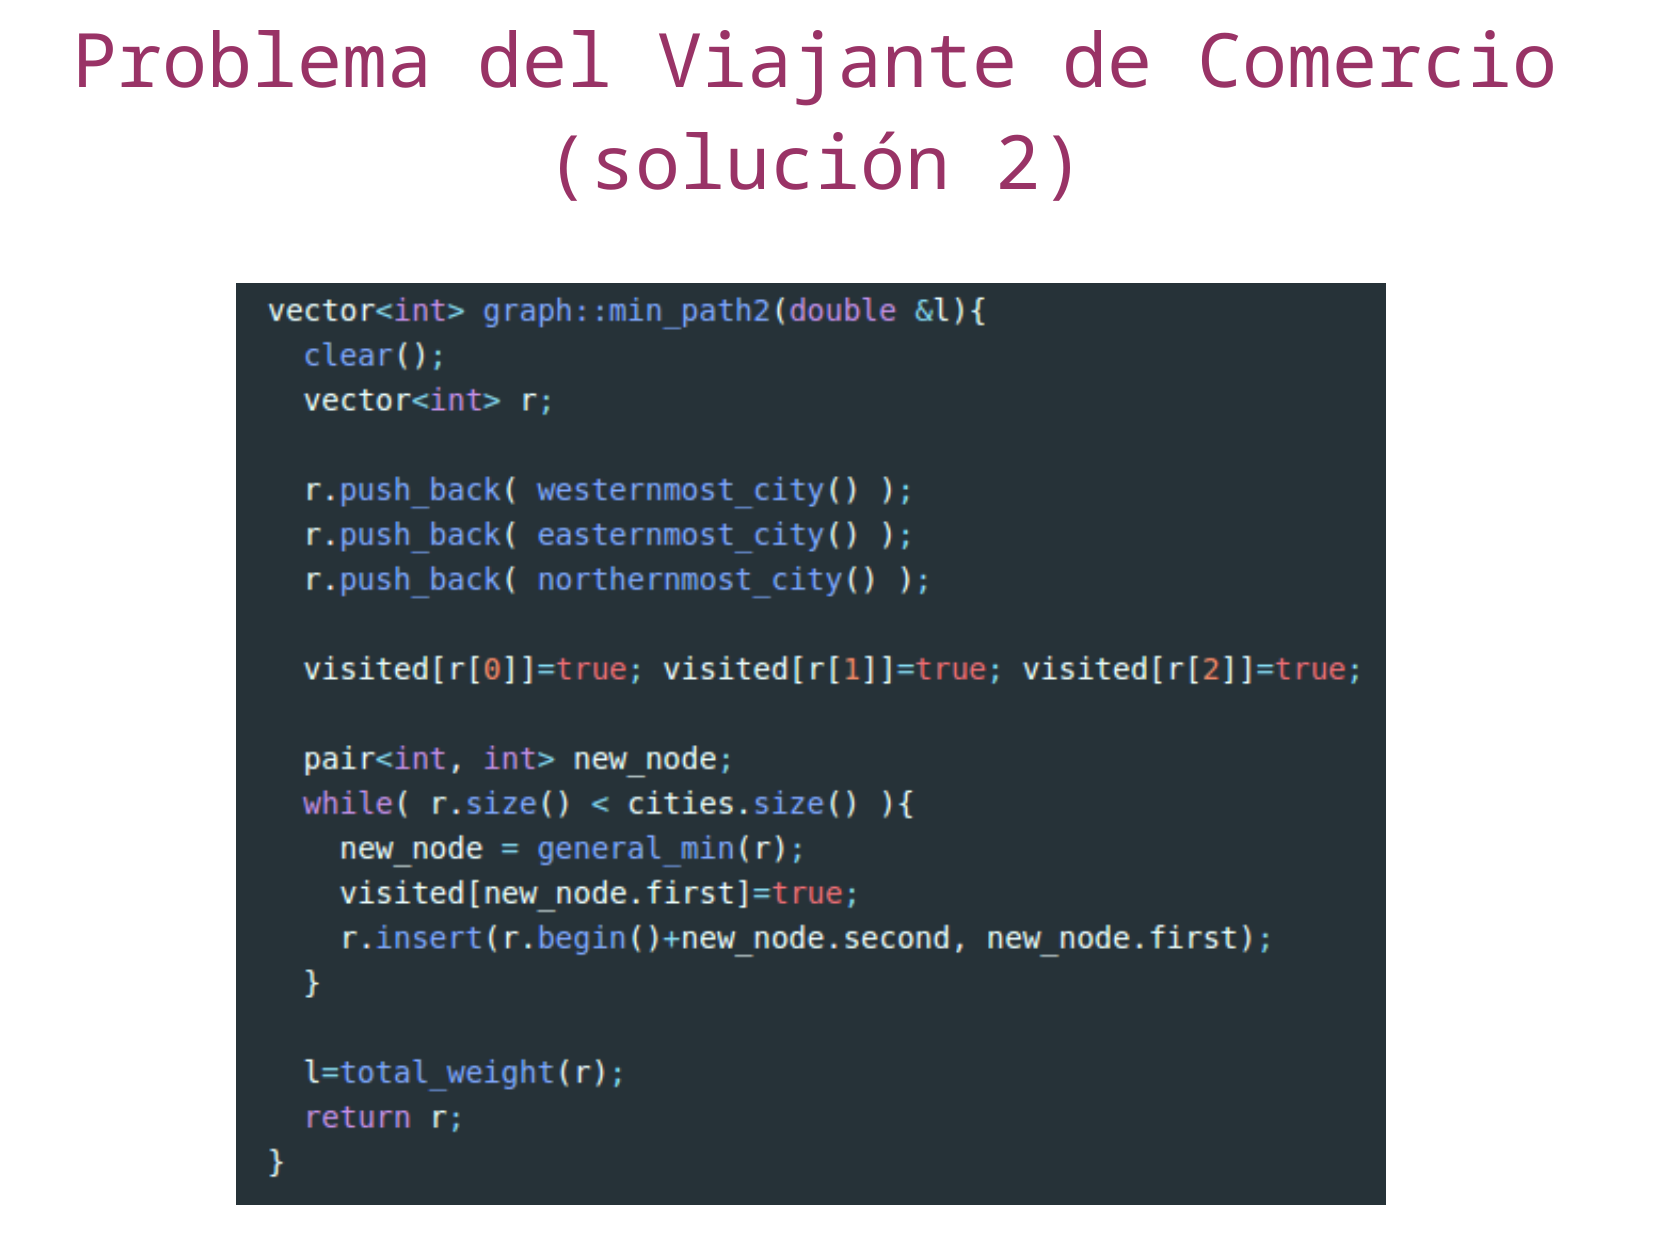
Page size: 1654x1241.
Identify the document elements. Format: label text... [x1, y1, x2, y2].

picture [236, 283, 1386, 1205]
title Problema del Viajante de Comercio (solución 2) [70, 5, 1559, 213]
